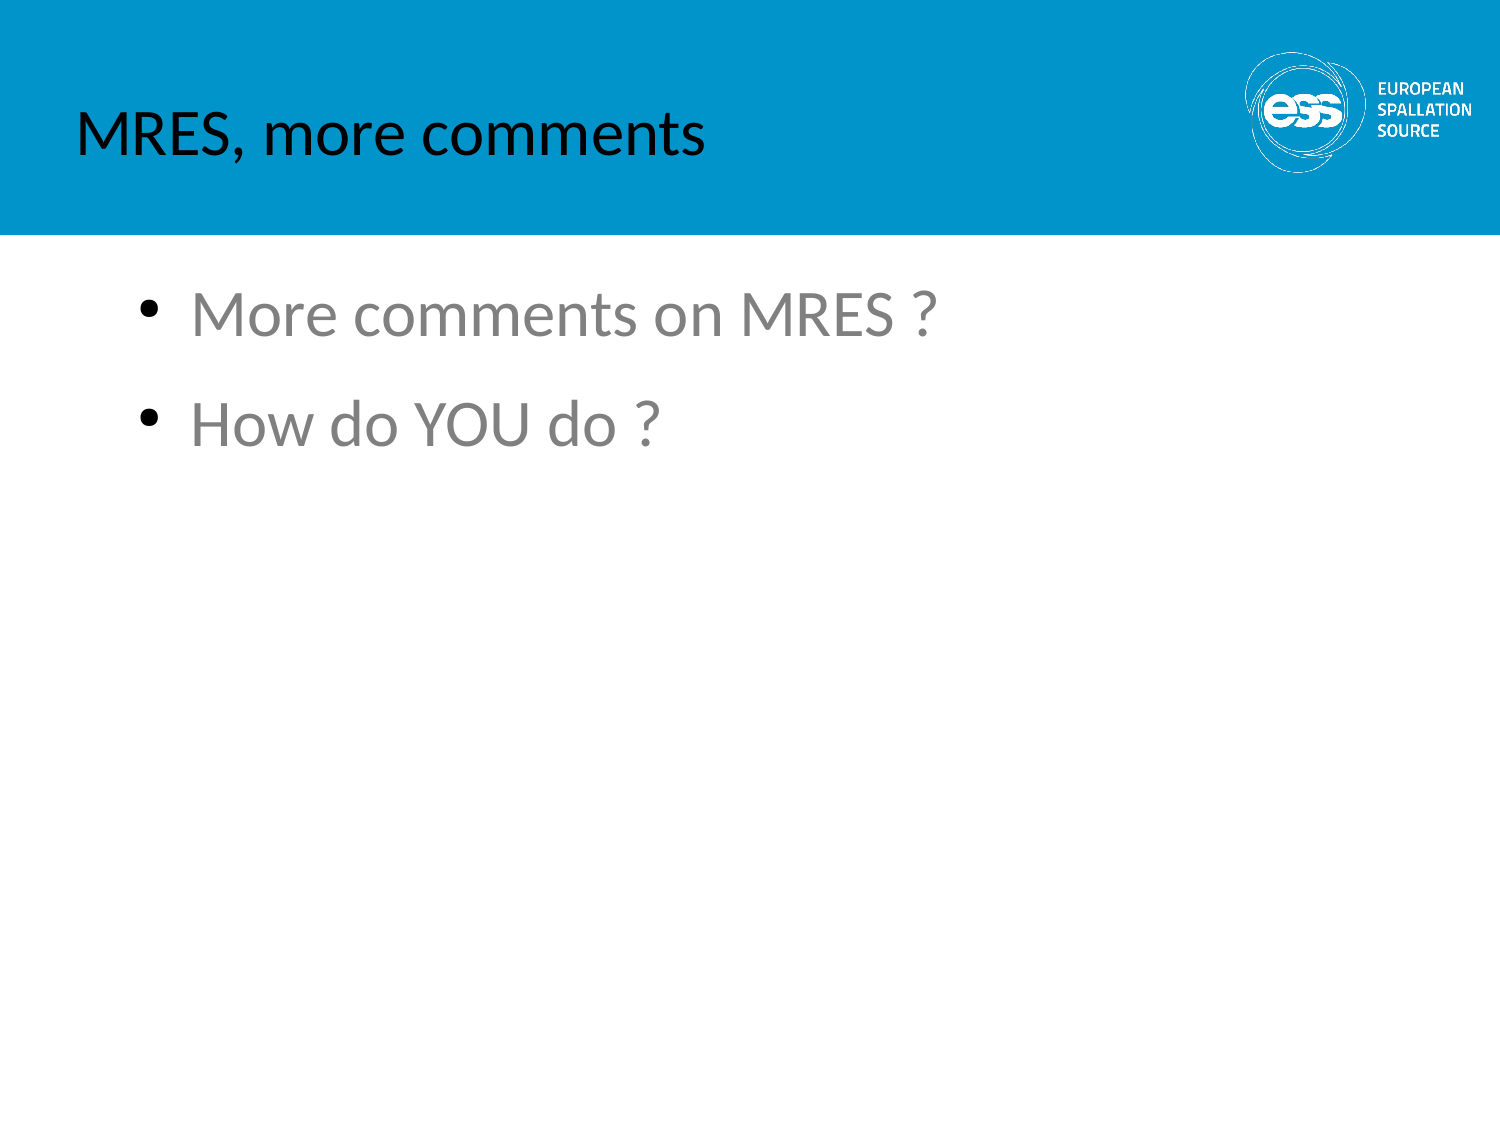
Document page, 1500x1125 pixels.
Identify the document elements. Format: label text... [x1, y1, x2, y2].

picture [1423, 83, 1430, 94]
picture [1443, 86, 1450, 93]
picture [1436, 104, 1444, 115]
picture [1409, 104, 1415, 115]
title MRES, more comments [75, 45, 1247, 233]
picture [1398, 109, 1406, 115]
picture [1264, 94, 1342, 127]
picture [1422, 125, 1428, 134]
picture [1454, 83, 1458, 94]
picture [1389, 104, 1393, 115]
picture [1432, 125, 1438, 136]
picture [1379, 83, 1385, 94]
picture [1400, 83, 1407, 94]
list More comments on MRES ? How do YOU do ? [105, 262, 1456, 1005]
picture [1418, 104, 1423, 115]
